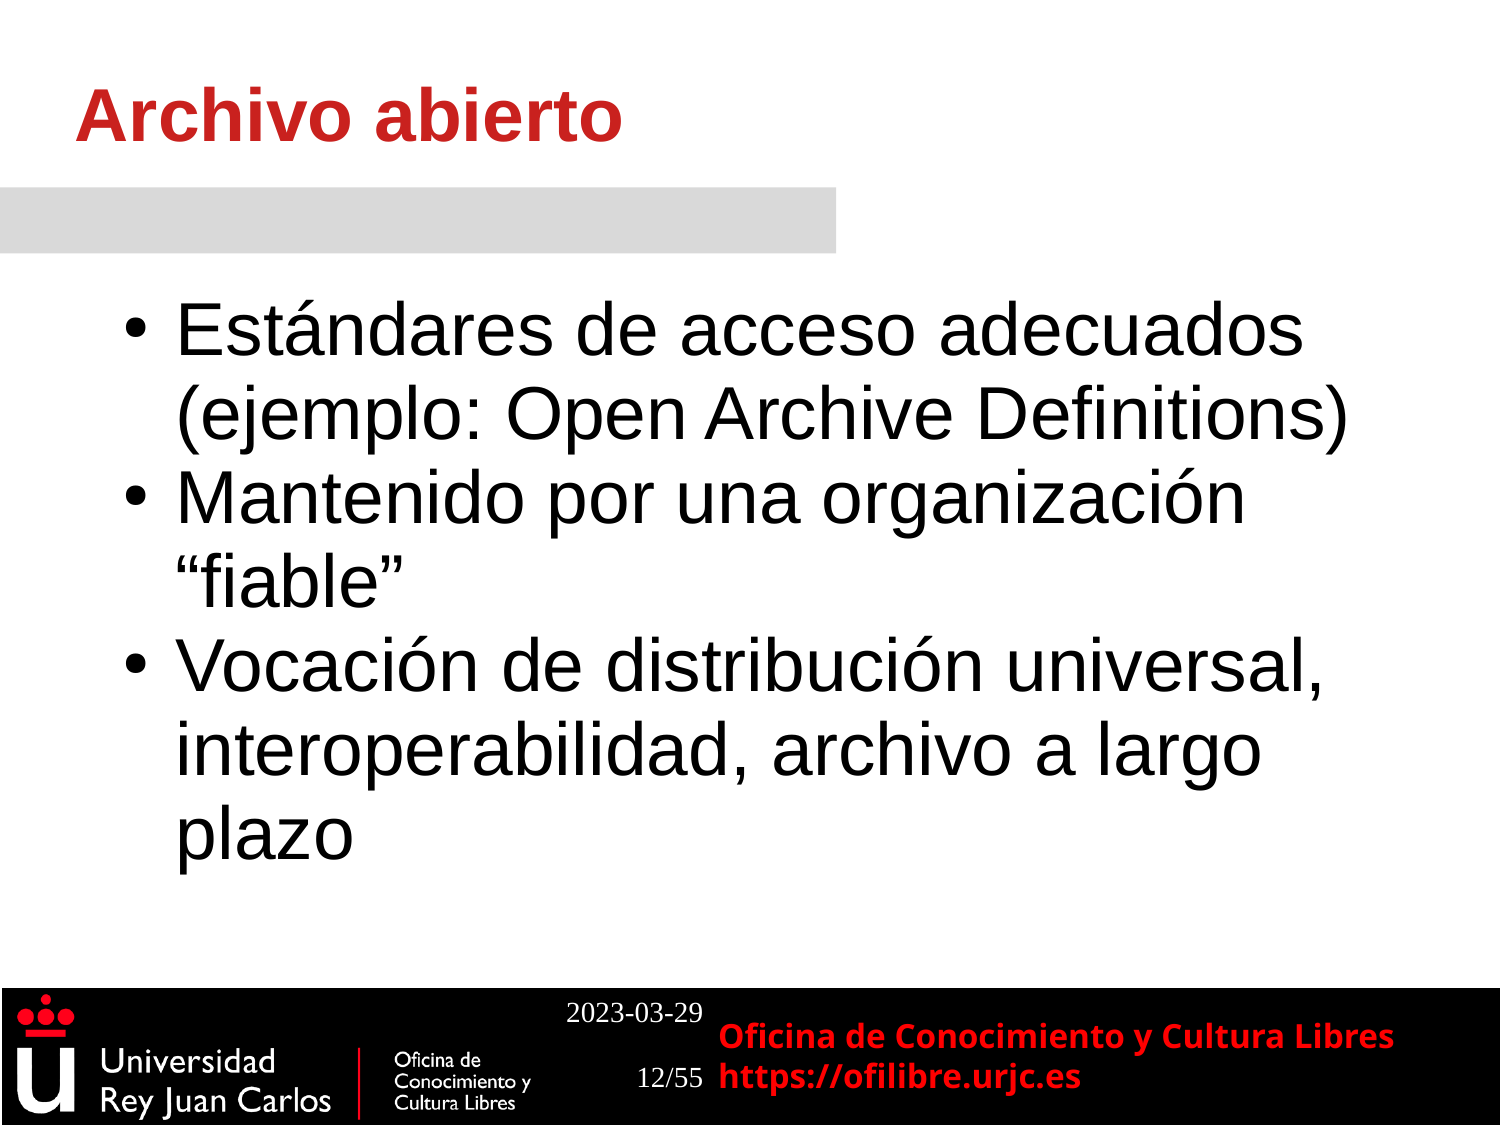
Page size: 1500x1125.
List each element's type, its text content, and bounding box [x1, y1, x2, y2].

title [75, 7, 1425, 196]
picture [17, 994, 531, 1120]
text_box Estándares de acceso adecuados (ejemplo: Open Archive Definitions) Mantenido por una organización “fiable” Vocación de distribución universal, interoperabilidad, archivo a largo plazo [90, 280, 1381, 967]
text_box Archivo abierto [60, 66, 691, 249]
